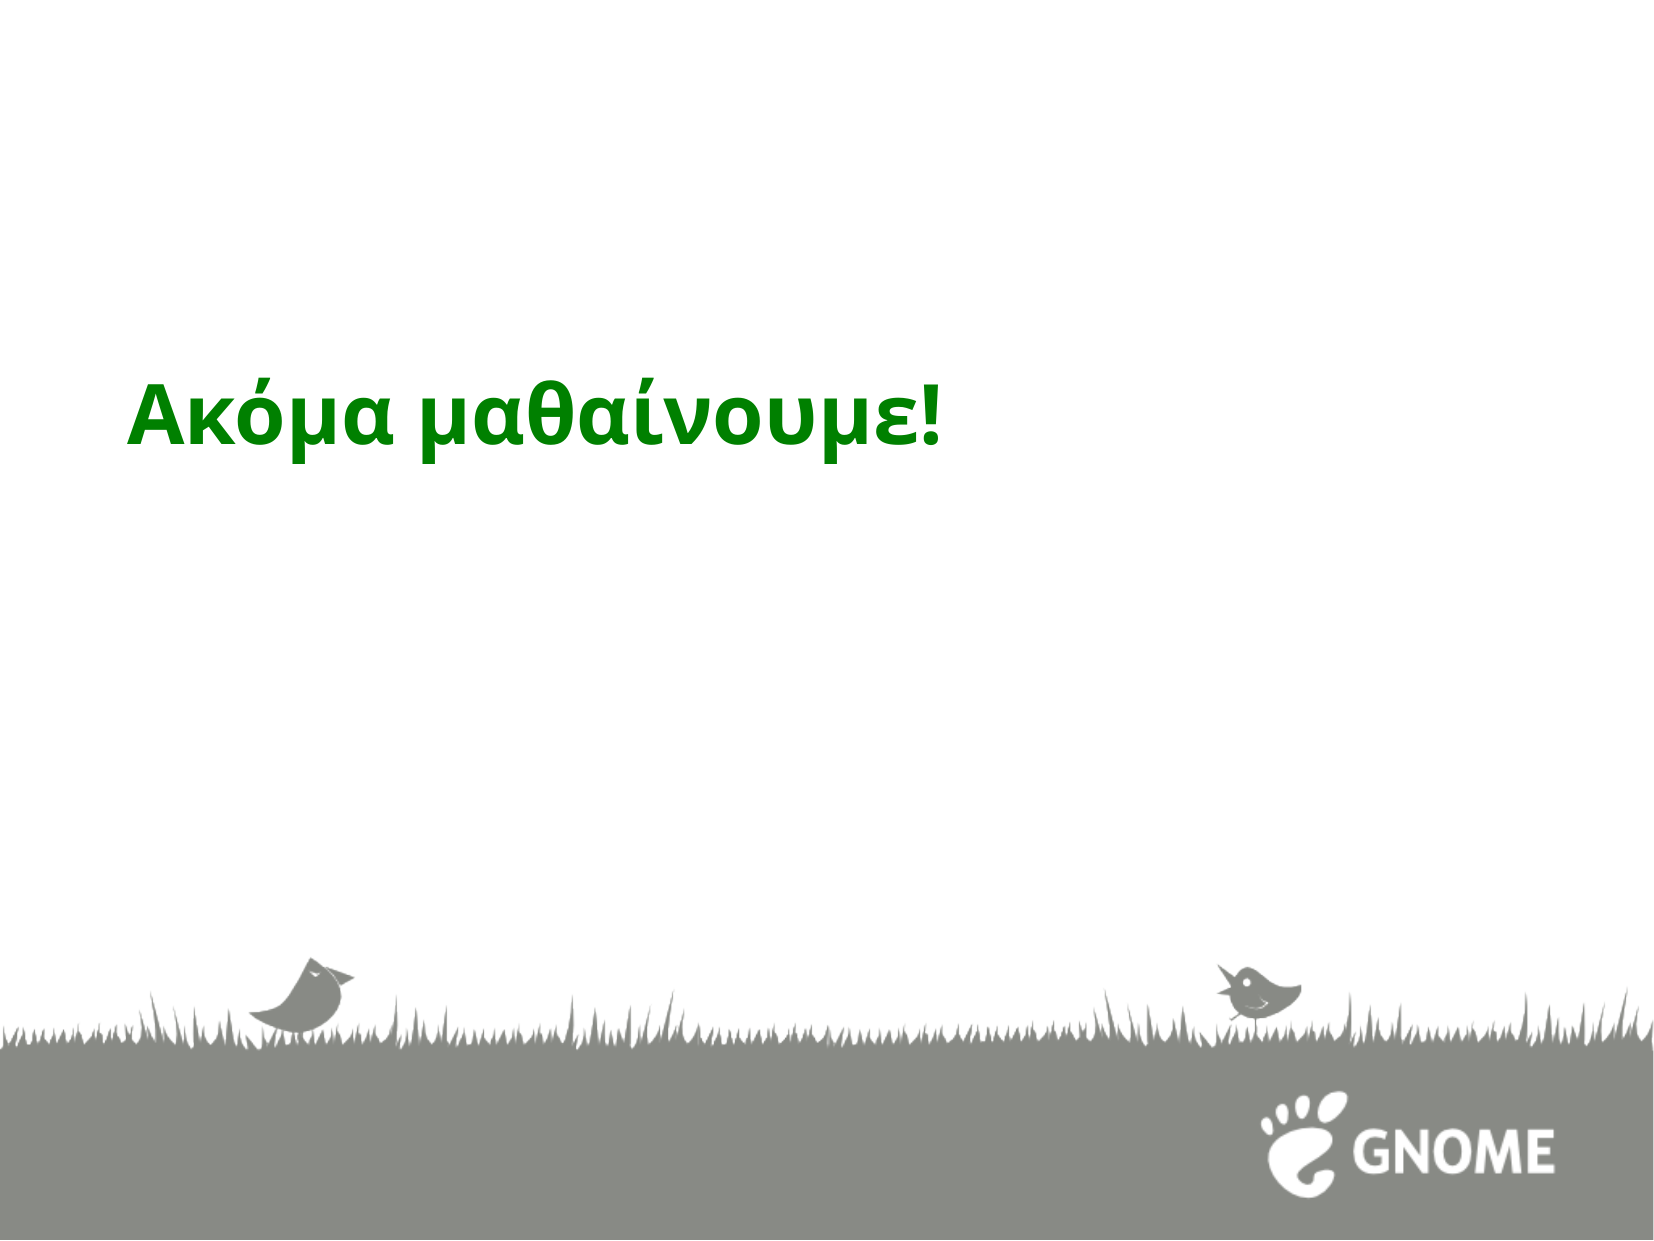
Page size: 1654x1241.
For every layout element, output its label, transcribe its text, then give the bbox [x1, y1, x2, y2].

picture [0, 0, 1654, 1241]
text_box Ακόμα μαθαίνουμε! [112, 348, 1276, 476]
